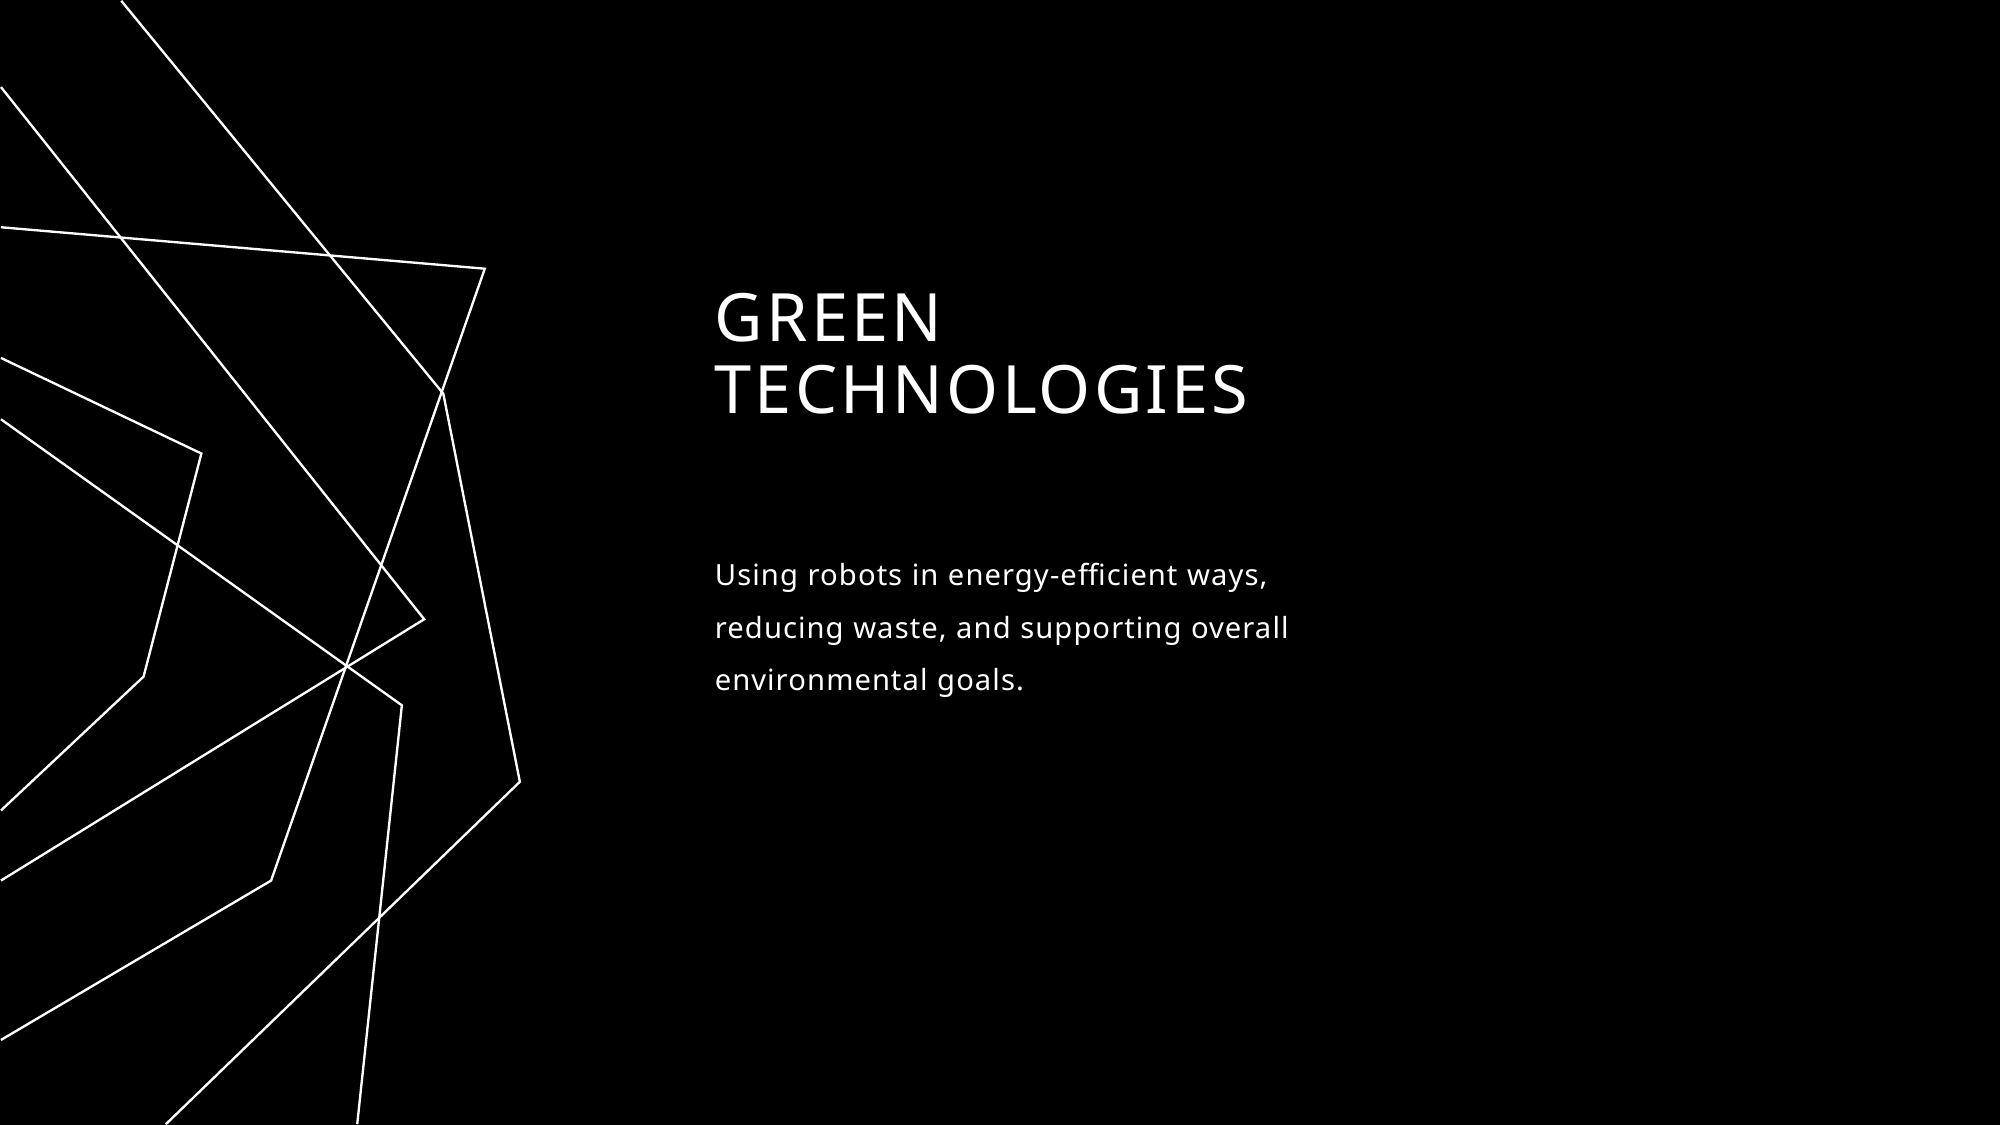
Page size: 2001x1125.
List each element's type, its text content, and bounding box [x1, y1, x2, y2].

subtitle Using robots in energy-efficient ways, reducing waste, and supporting overall environmental goals. [699, 531, 1386, 860]
title Green technologies [699, 265, 1386, 516]
